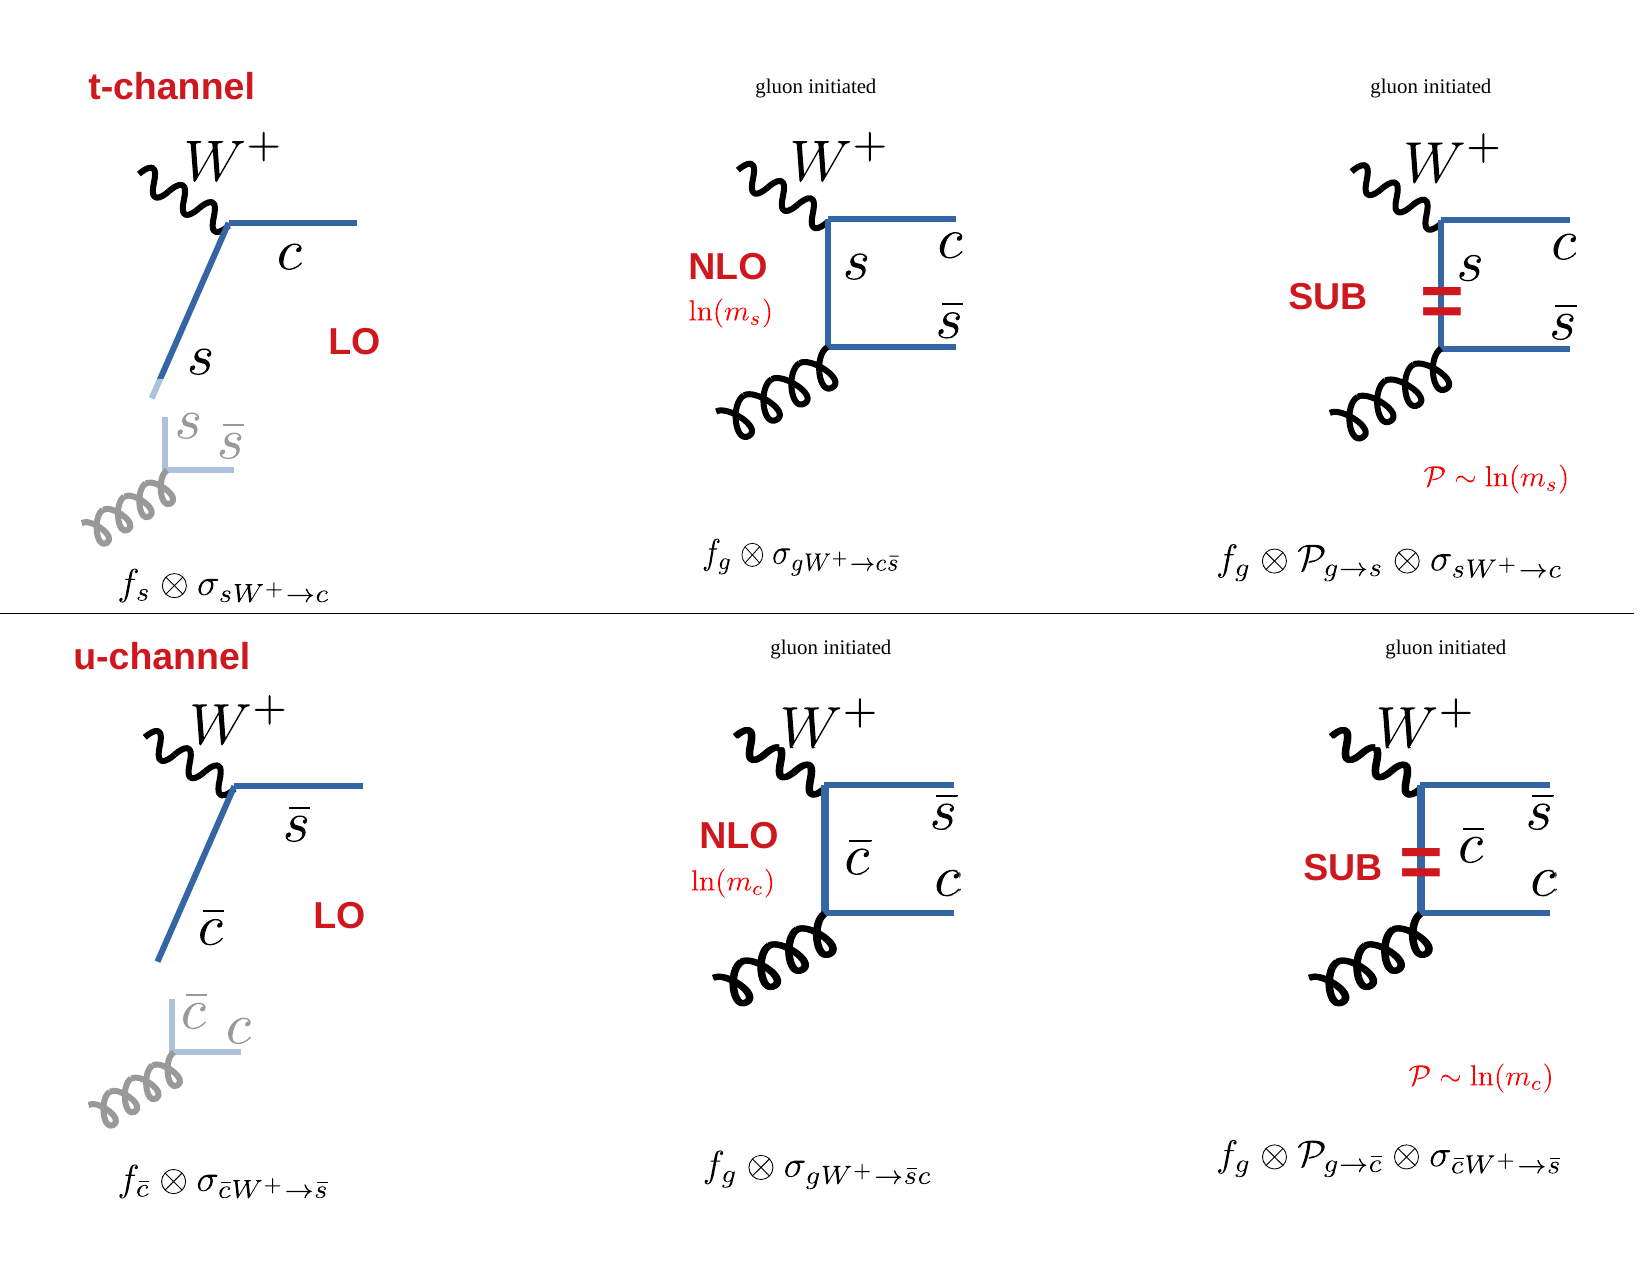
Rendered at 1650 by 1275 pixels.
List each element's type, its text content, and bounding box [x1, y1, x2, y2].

text_box gluon initiated [748, 628, 914, 667]
text_box [937, 232, 963, 259]
text_box [1530, 869, 1557, 897]
text_box SUB [1273, 268, 1394, 329]
text_box [1402, 133, 1502, 184]
picture [701, 538, 899, 576]
text_box [53, 378, 329, 603]
text_box [1216, 1139, 1563, 1178]
text_box gluon initiated [1363, 628, 1529, 667]
text_box NLO [684, 806, 805, 869]
text_box [779, 697, 880, 749]
text_box [276, 243, 302, 270]
text_box [1423, 464, 1570, 494]
text_box [929, 795, 963, 830]
text_box [186, 348, 214, 375]
text_box [282, 807, 314, 842]
text_box [1525, 795, 1559, 830]
text_box gluon initiated [1348, 67, 1514, 106]
text_box t-channel [73, 58, 539, 116]
text_box LO [298, 887, 404, 944]
text_box NLO [673, 238, 794, 338]
text_box [1551, 233, 1577, 260]
text_box [702, 1150, 931, 1190]
text_box [842, 253, 870, 280]
text_box = [1405, 250, 1481, 350]
text_box = [1384, 812, 1460, 911]
text_box [688, 298, 774, 328]
text_box [1548, 305, 1581, 341]
text_box [1375, 697, 1476, 749]
text_box [1460, 828, 1489, 864]
text_box [789, 131, 888, 183]
text_box u-channel [58, 628, 524, 686]
text_box [73, 965, 330, 1199]
text_box [183, 131, 282, 183]
text_box [1216, 543, 1562, 582]
text_box [197, 910, 228, 946]
text_box [1408, 1063, 1554, 1093]
text_box [935, 303, 967, 339]
text_box [188, 694, 288, 746]
text_box LO [313, 313, 419, 371]
text_box SUB [1288, 839, 1384, 897]
text_box [844, 840, 876, 875]
text_box [934, 869, 961, 897]
text_box [690, 868, 776, 898]
text_box gluon initiated [733, 67, 899, 106]
